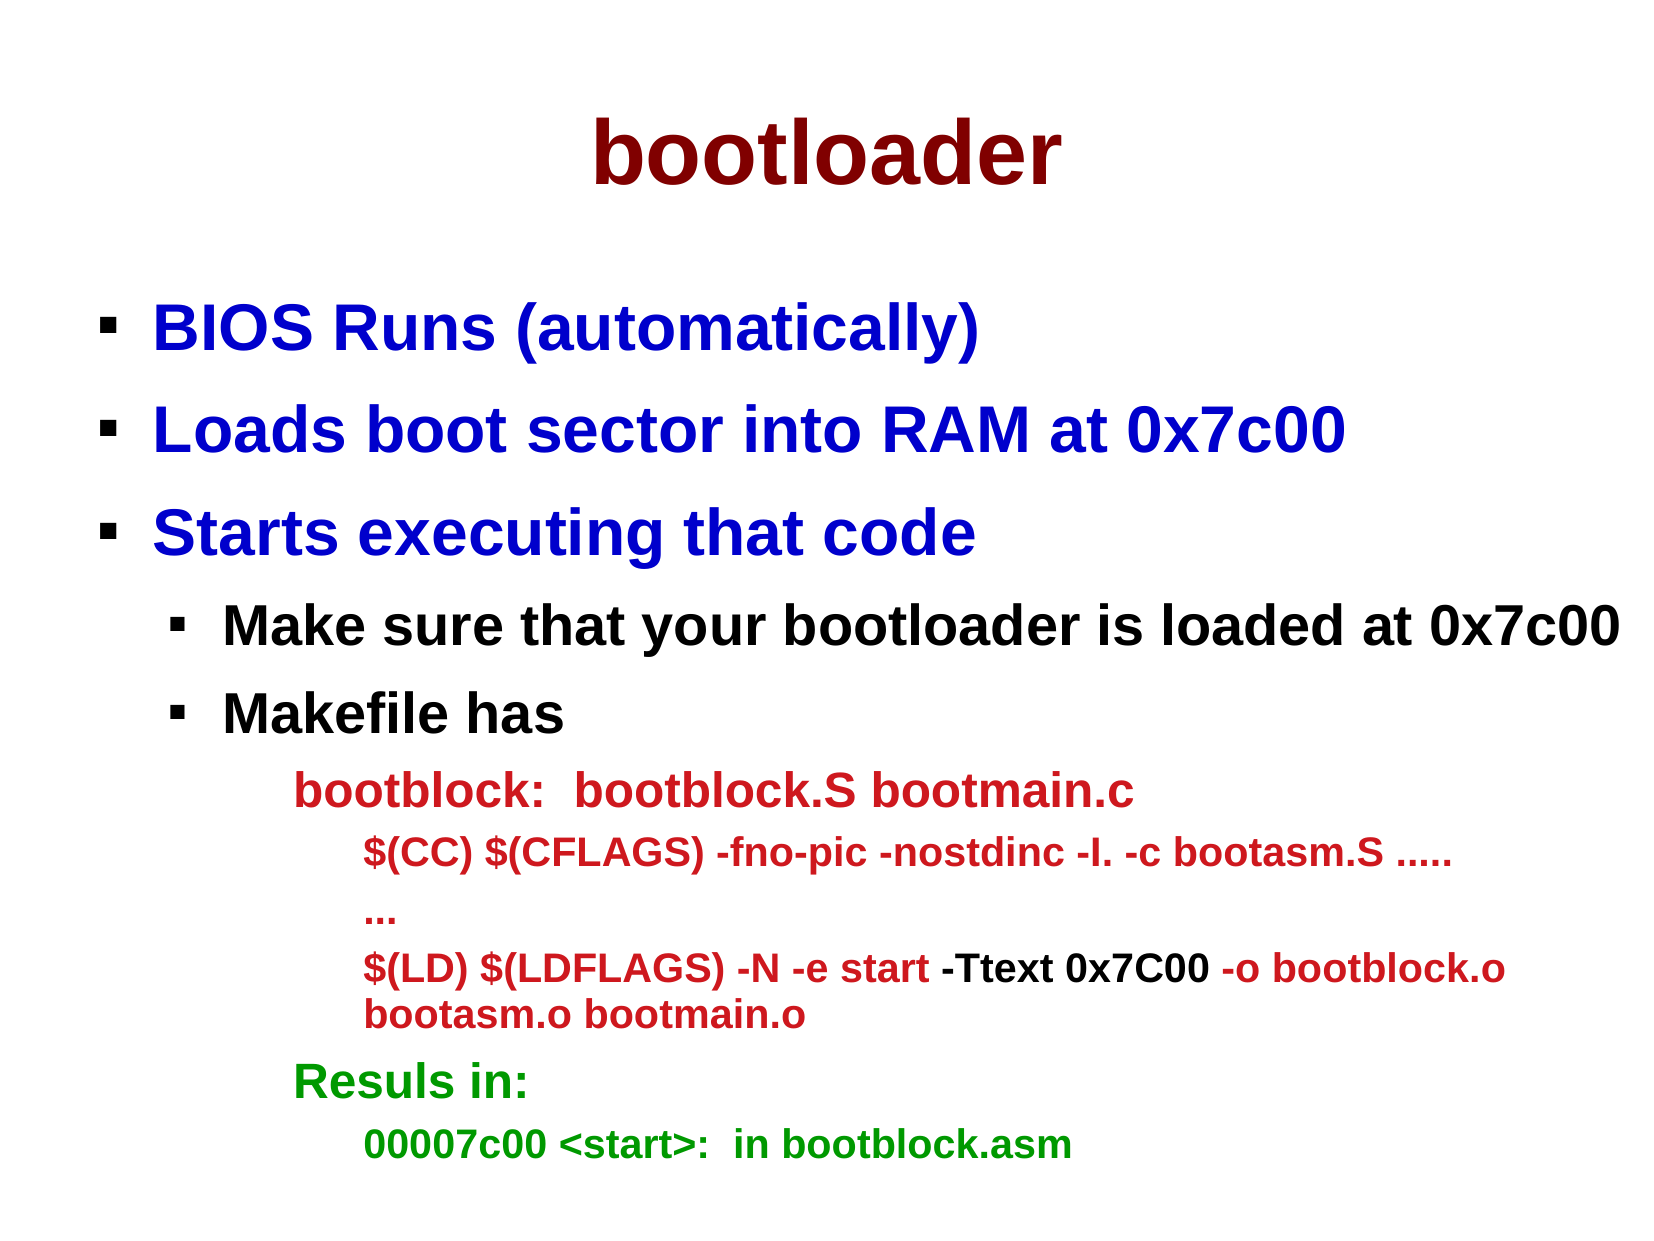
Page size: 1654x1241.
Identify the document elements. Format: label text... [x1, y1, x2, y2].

title bootloader [82, 49, 1571, 257]
list BIOS Runs (automatically) Loads boot sector into RAM at 0x7c00 Starts executing that code Make sure that your bootloader is loaded at 0x7c00 Makefile has bootblock: bootblock.S bootmain.c $(CC) $(CFLAGS) -fno-pic -nostdinc -I. -c bootasm.S ..... ... $(LD) $(LDFLAGS) -N -e start -Ttext 0x7C00 -o bootblock.o bootasm.o bootmain.o Resuls in: 00007c00 <start>: in bootblock.asm [82, 290, 1630, 1182]
